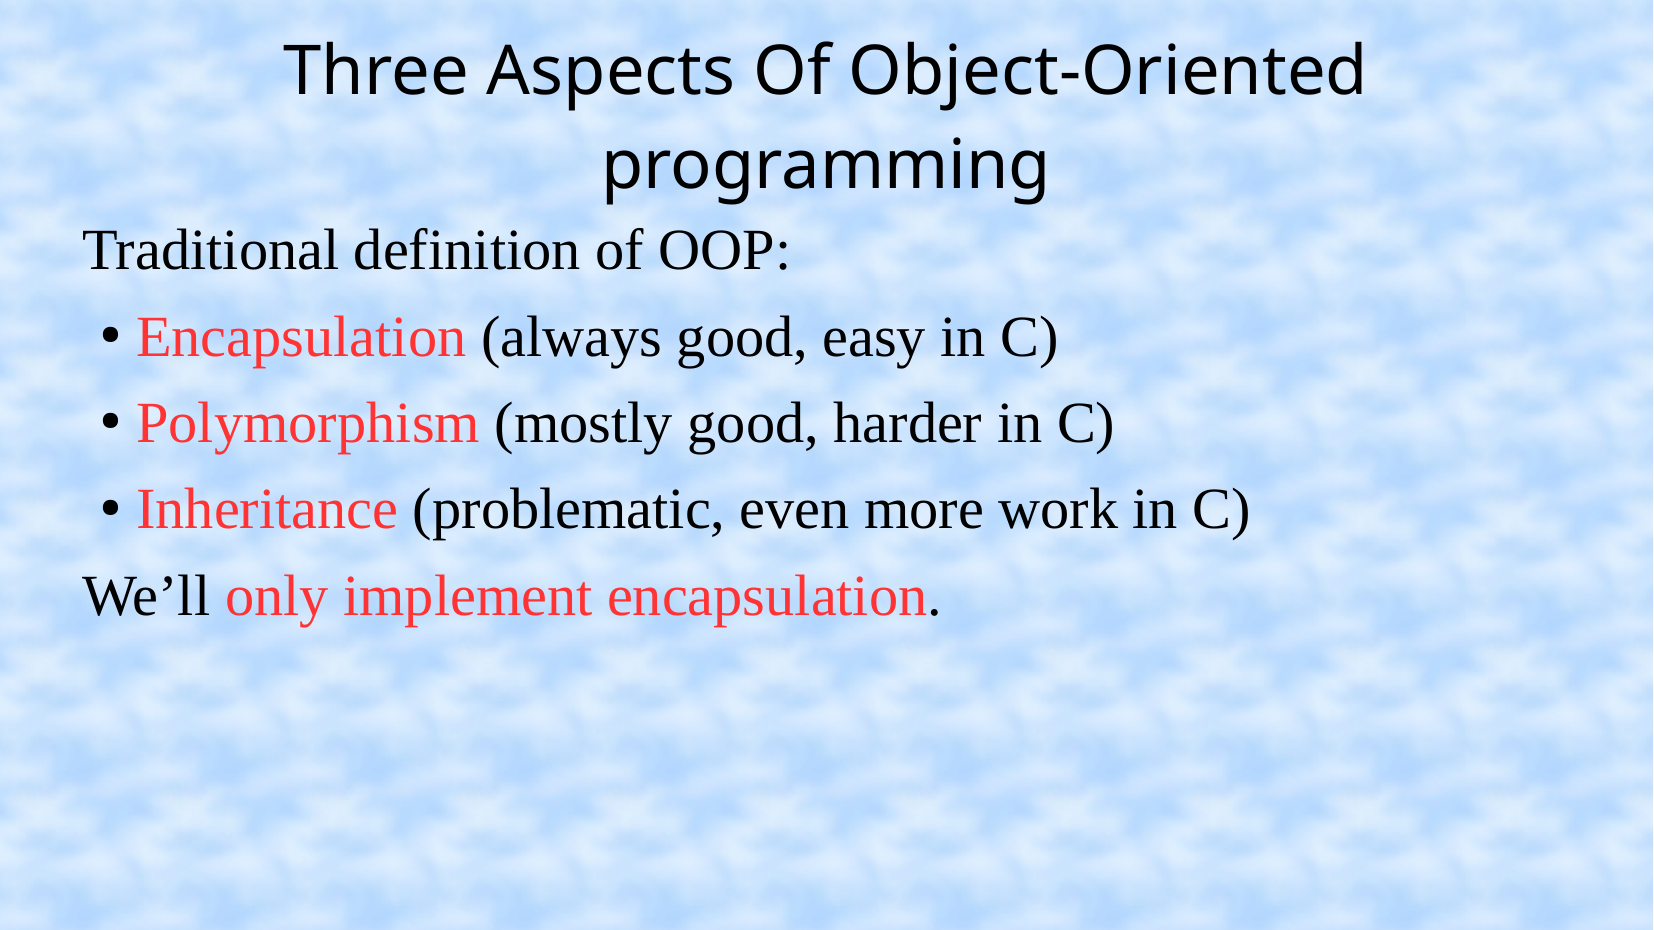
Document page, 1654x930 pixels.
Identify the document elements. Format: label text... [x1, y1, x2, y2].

list Traditional definition of OOP: Encapsulation (always good, easy in C) Polymorphism (mostly good, harder in C) Inheritance (problematic, even more work in C) We’ll only implement encapsulation. [82, 217, 1571, 841]
picture [0, 0, 1654, 930]
title Three Aspects Of Object-Oriented programming [82, 36, 1571, 193]
